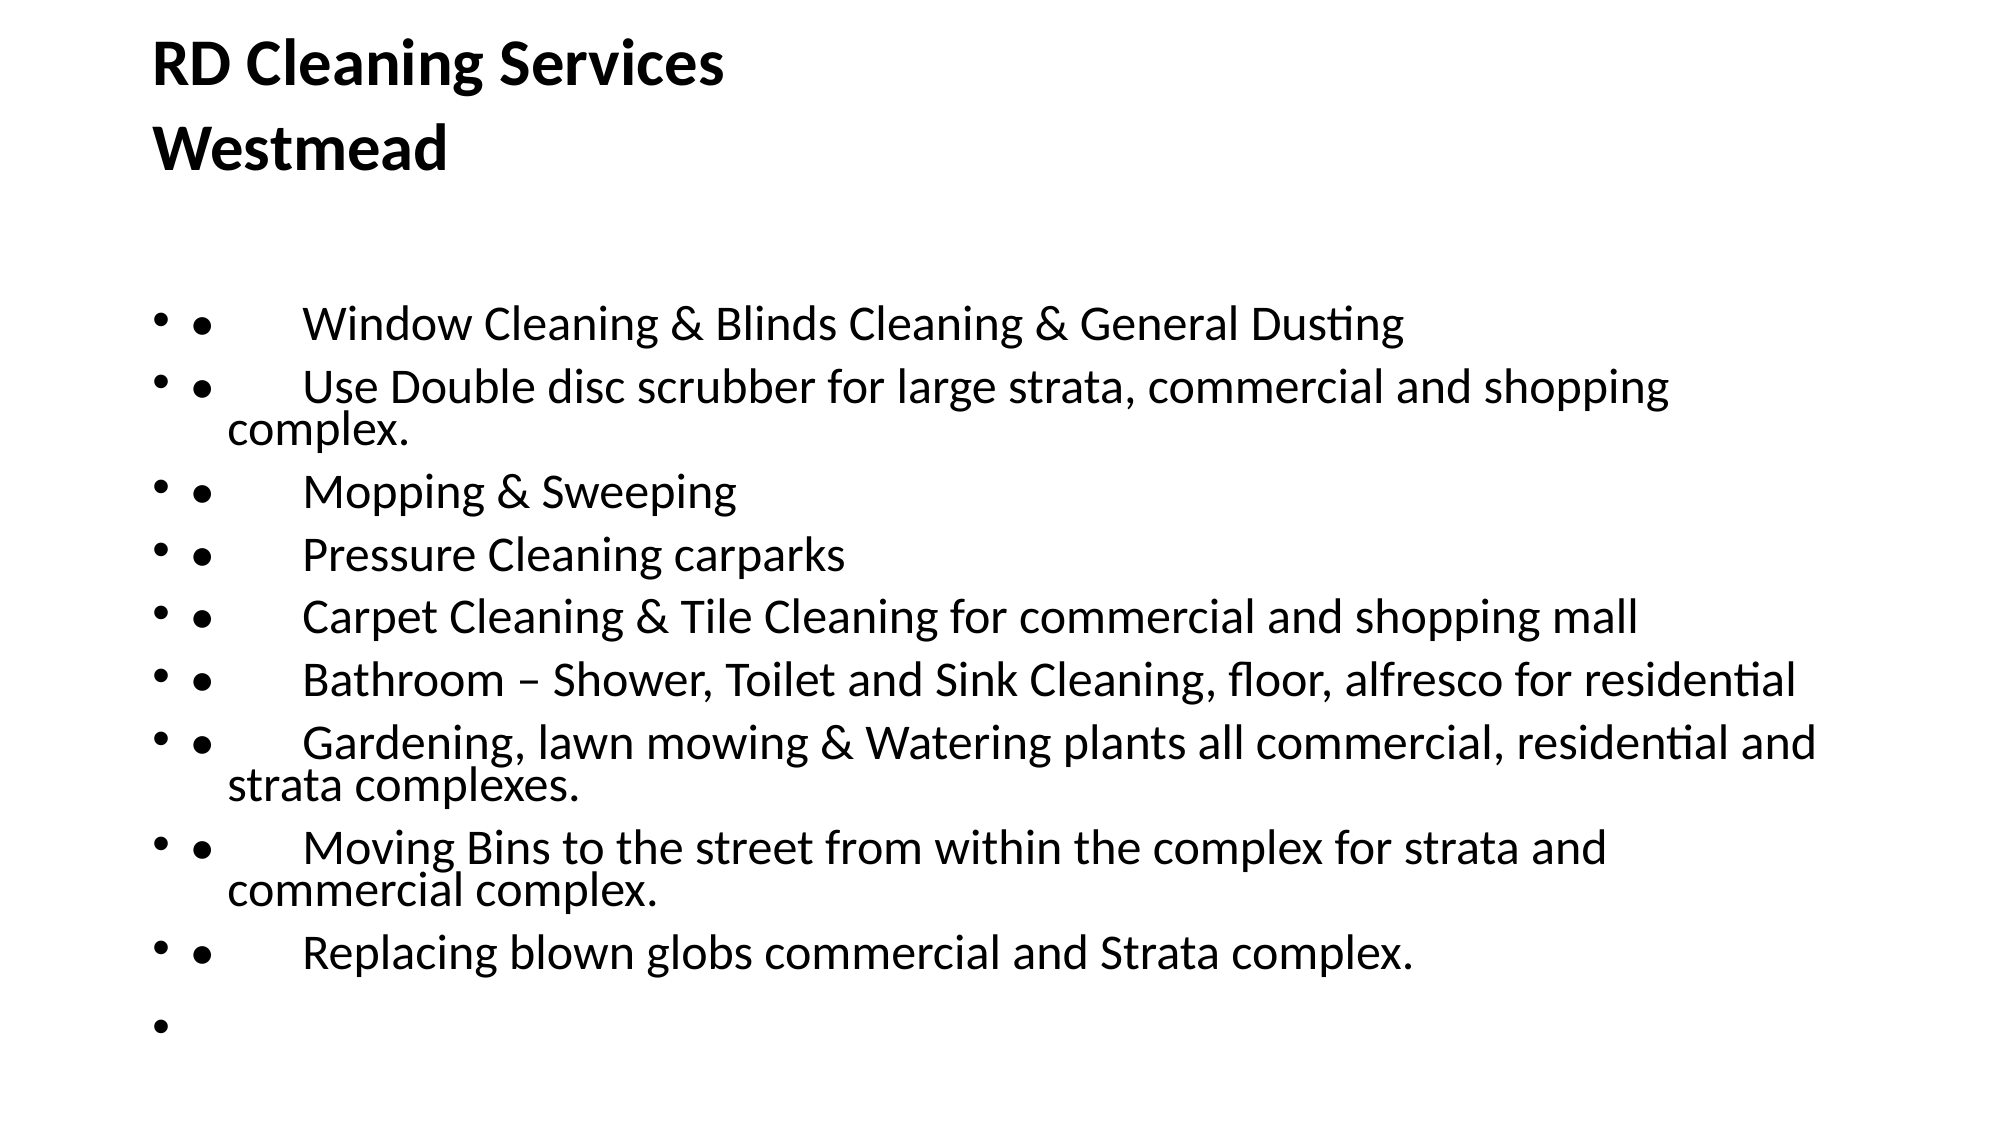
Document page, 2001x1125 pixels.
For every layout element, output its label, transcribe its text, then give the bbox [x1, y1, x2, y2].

list • Window Cleaning & Blinds Cleaning & General Dusting • Use Double disc scrubber for large strata, commercial and shopping complex. • Mopping & Sweeping • Pressure Cleaning carparks • Carpet Cleaning & Tile Cleaning for commercial and shopping mall • Bathroom – Shower, Toilet and Sink Cleaning, floor, alfresco for residential • Gardening, lawn mowing & Watering plants all commercial, residential and strata complexes. • Moving Bins to the street from within the complex for strata and commercial complex. • Replacing blown globs commercial and Strata complex. [137, 299, 1863, 1014]
title RD Cleaning Services Westmead [137, 0, 1863, 278]
